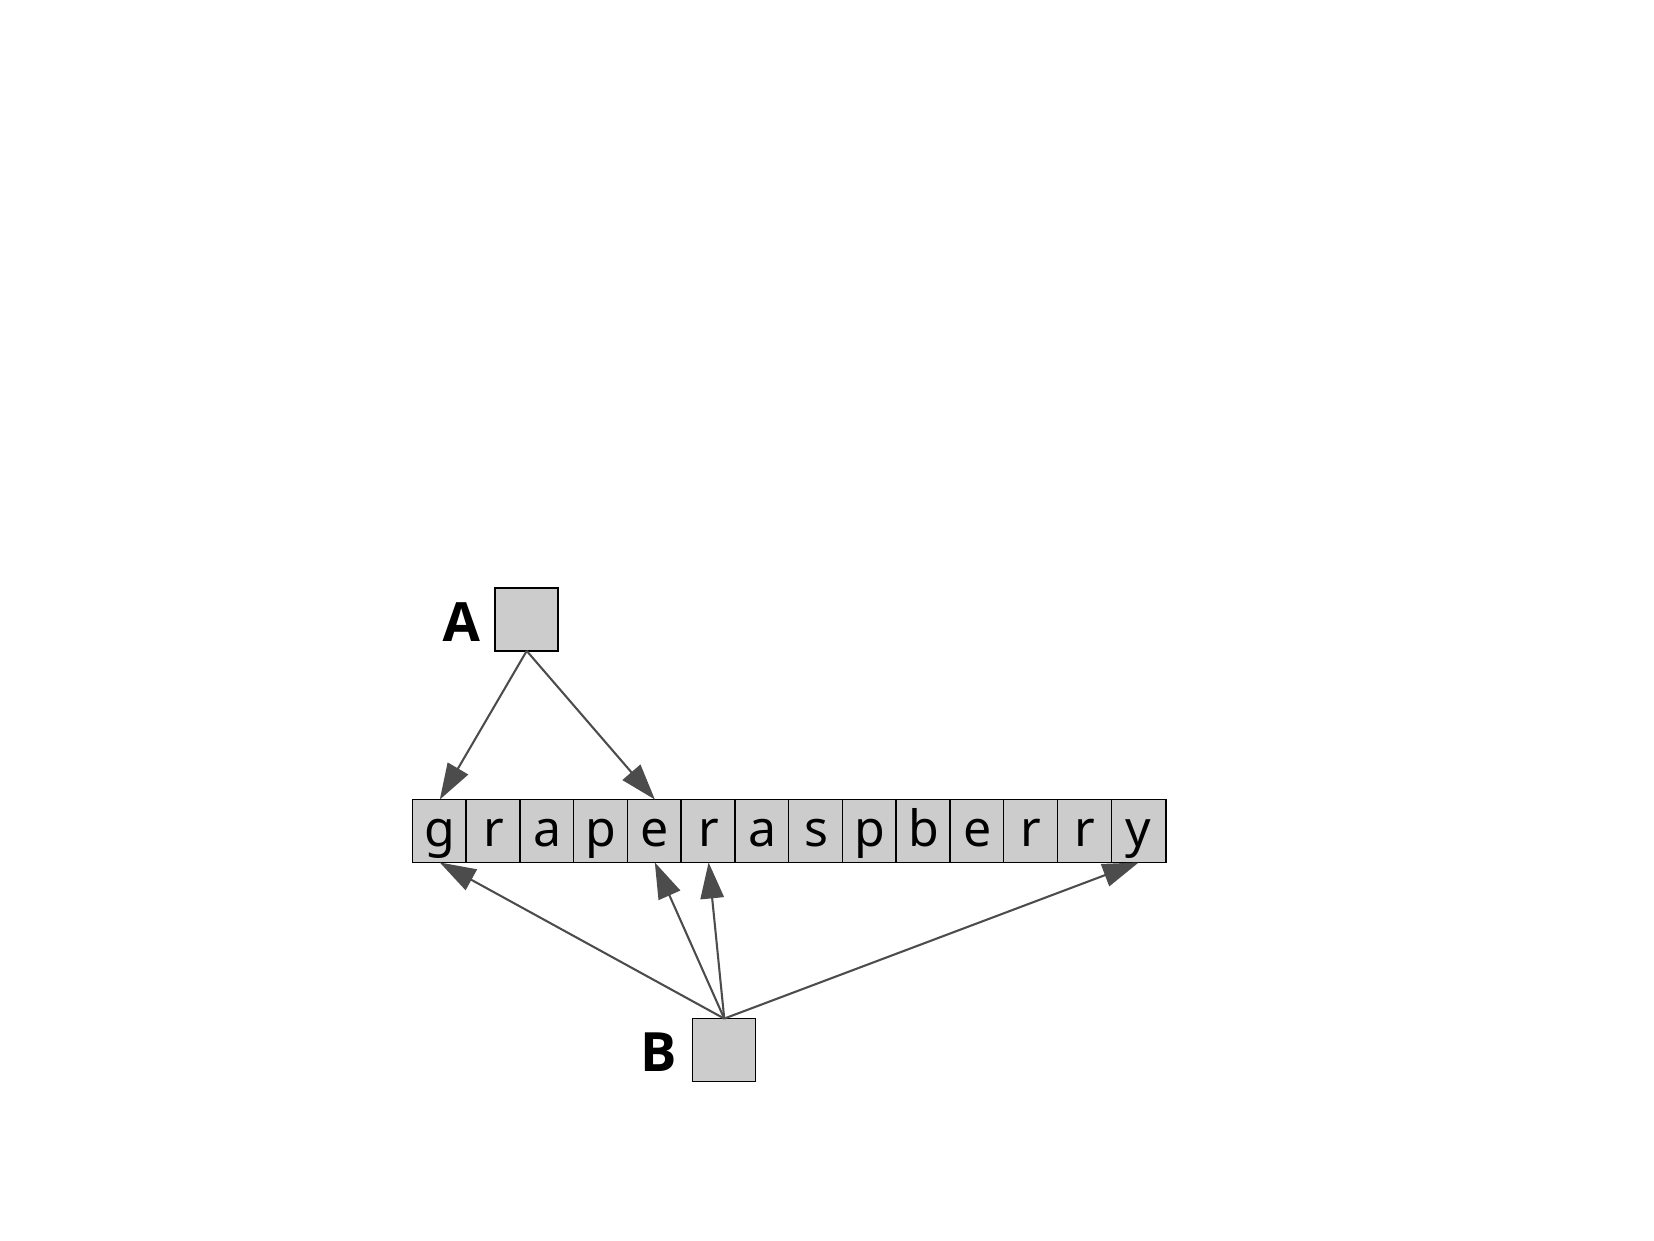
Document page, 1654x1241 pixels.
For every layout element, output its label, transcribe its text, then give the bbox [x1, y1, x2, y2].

text_box s [788, 799, 842, 863]
text_box a [734, 799, 788, 863]
text_box y [1111, 799, 1166, 863]
text_box e [627, 799, 681, 863]
text_box r [466, 799, 519, 863]
text_box g [412, 799, 466, 863]
text_box p [573, 799, 627, 863]
text_box r [681, 799, 734, 863]
text_box p [842, 799, 896, 863]
text_box A [495, 587, 559, 651]
text_box r [1003, 799, 1057, 863]
text_box b [896, 799, 949, 863]
text_box r [1057, 799, 1111, 863]
text_box B [692, 1018, 756, 1082]
text_box a [519, 799, 573, 863]
text_box e [949, 799, 1003, 863]
